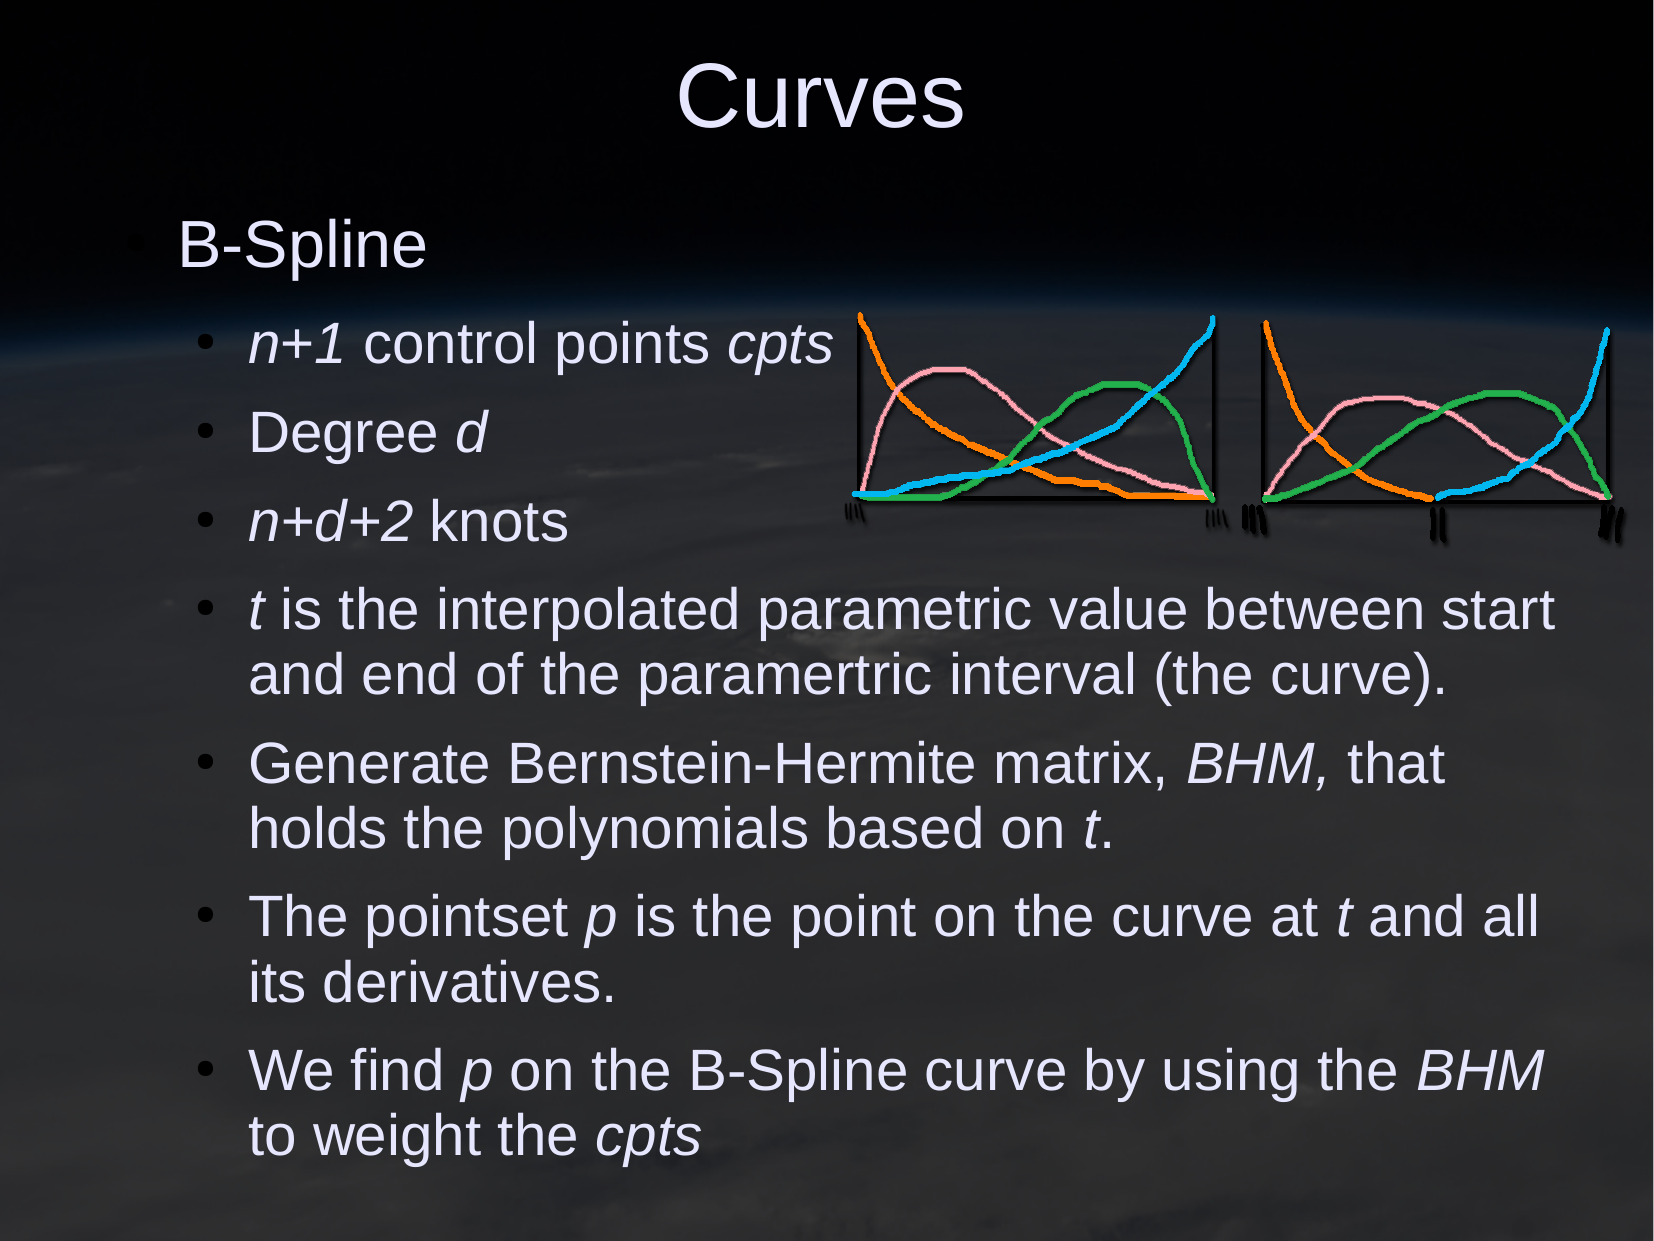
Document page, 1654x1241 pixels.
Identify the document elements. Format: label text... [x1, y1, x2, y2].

title Curves [76, 0, 1565, 193]
list B-Spline n+1 control points cpts Degree d n+d+2 knots t is the interpolated parametric value between start and end of the paramertric interval (the curve). Generate Bernstein-Hermite matrix, BHM, that holds the polynomials based on t. The pointset p is the point on the curve at t and all its derivatives. We find p on the B-Spline curve by using the BHM to weight the cpts [106, 206, 1595, 1165]
picture [0, 0, 1654, 1241]
